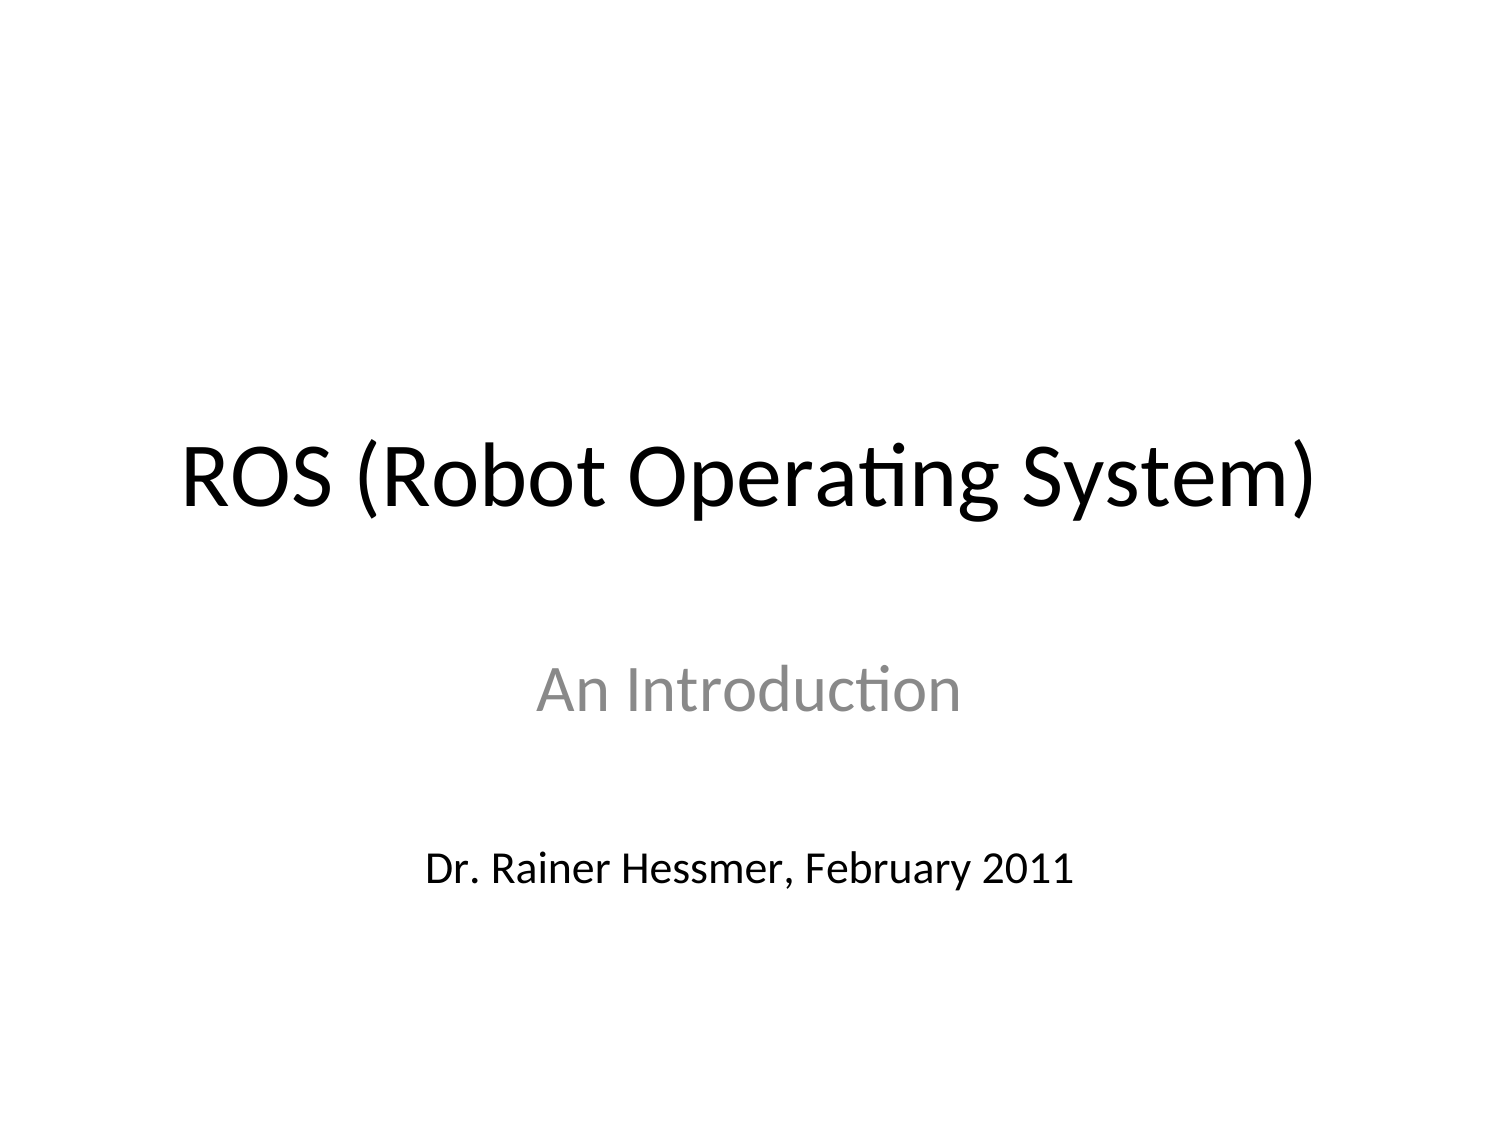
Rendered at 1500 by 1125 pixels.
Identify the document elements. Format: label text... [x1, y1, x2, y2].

text_box An Introduction Dr. Rainer Hessmer, February 2011 [225, 637, 1276, 926]
title ROS (Robot Operating System) [112, 349, 1388, 591]
